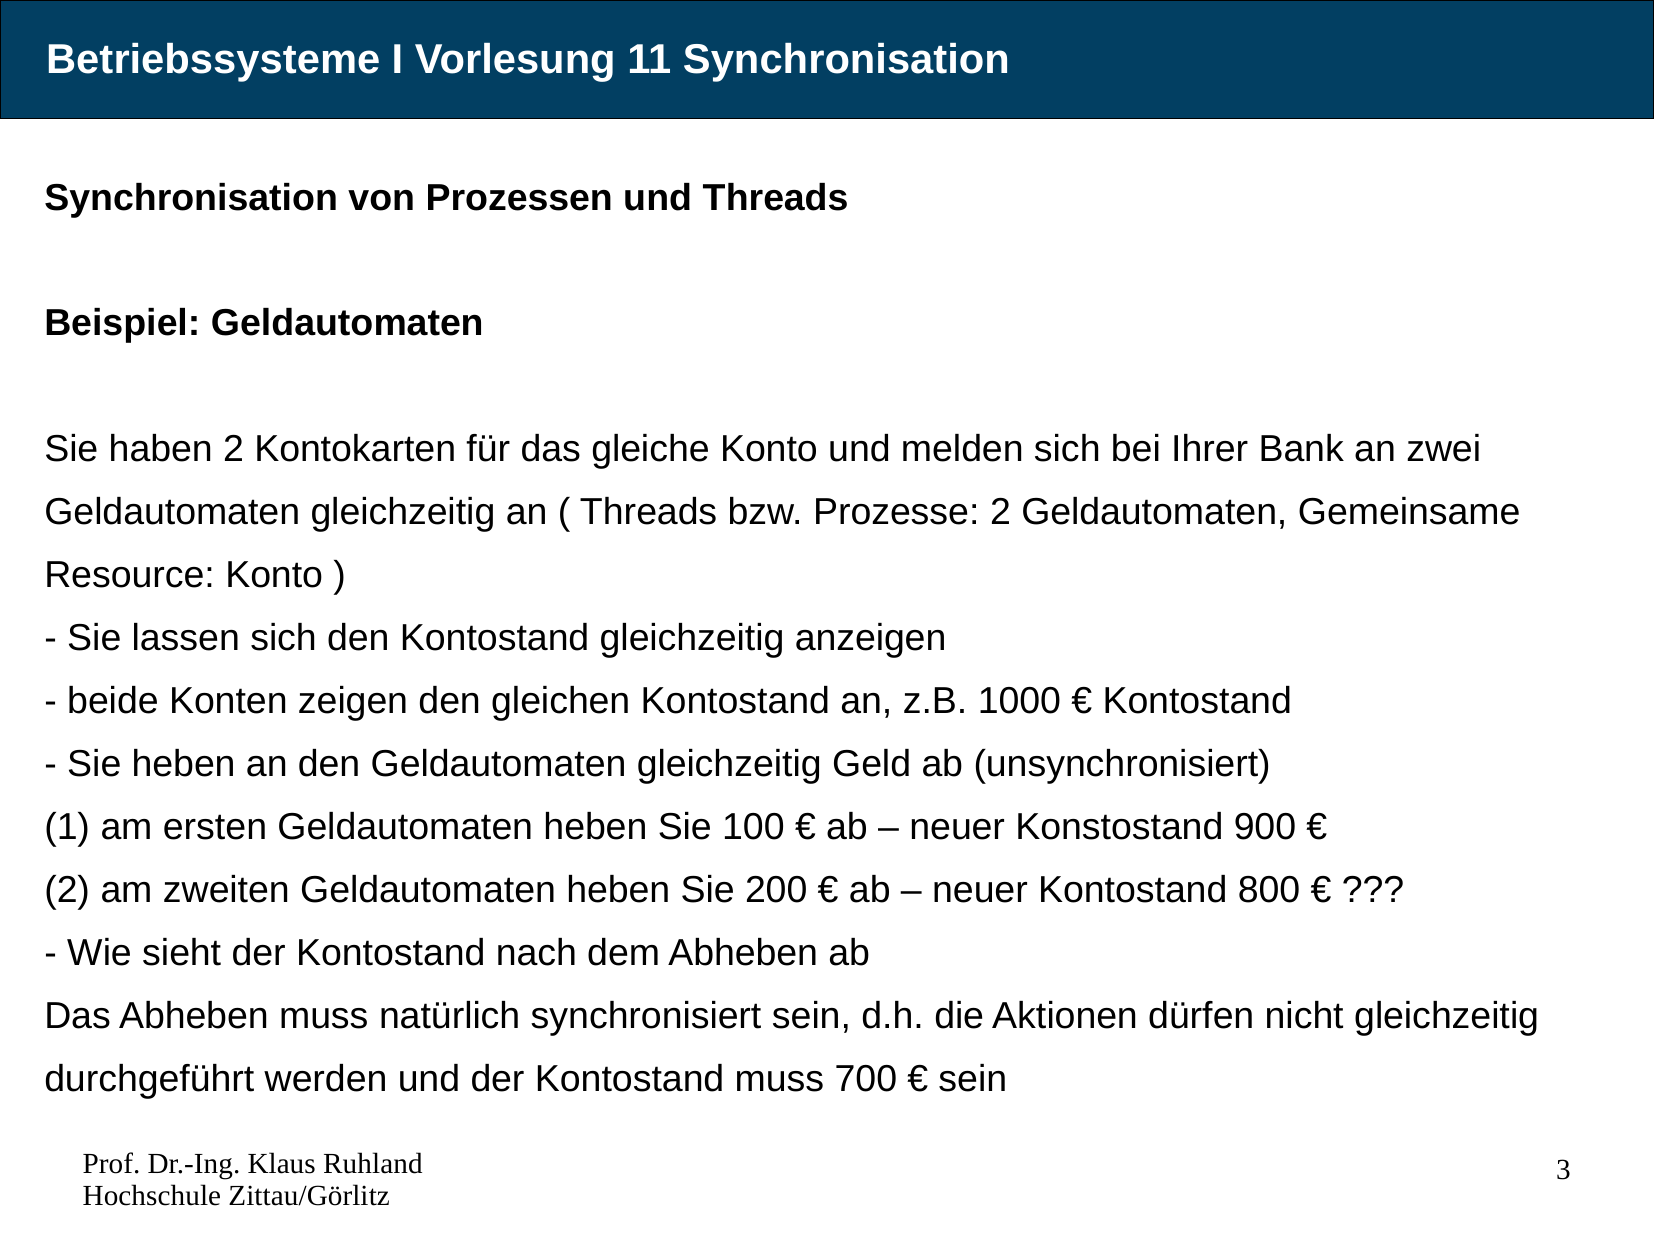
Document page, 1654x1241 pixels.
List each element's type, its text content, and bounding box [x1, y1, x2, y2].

text_box Synchronisation von Prozessen und Threads Beispiel: Geldautomaten Sie haben 2 Kontokarten für das gleiche Konto und melden sich bei Ihrer Bank an zwei Geldautomaten gleichzeitig an ( Threads bzw. Prozesse: 2 Geldautomaten, Gemeinsame Resource: Konto ) - Sie lassen sich den Kontostand gleichzeitig anzeigen - beide Konten zeigen den gleichen Kontostand an, z.B. 1000 € Kontostand - Sie heben an den Geldautomaten gleichzeitig Geld ab (unsynchronisiert) (1) am ersten Geldautomaten heben Sie 100 € ab – neuer Konstostand 900 € (2) am zweiten Geldautomaten heben Sie 200 € ab – neuer Kontostand 800 € ??? - Wie sieht der Kontostand nach dem Abheben ab Das Abheben muss natürlich synchronisiert sein, d.h. die Aktionen dürfen nicht gleichzeitig durchgeführt werden und der Kontostand muss 700 € sein [29, 147, 1565, 1241]
